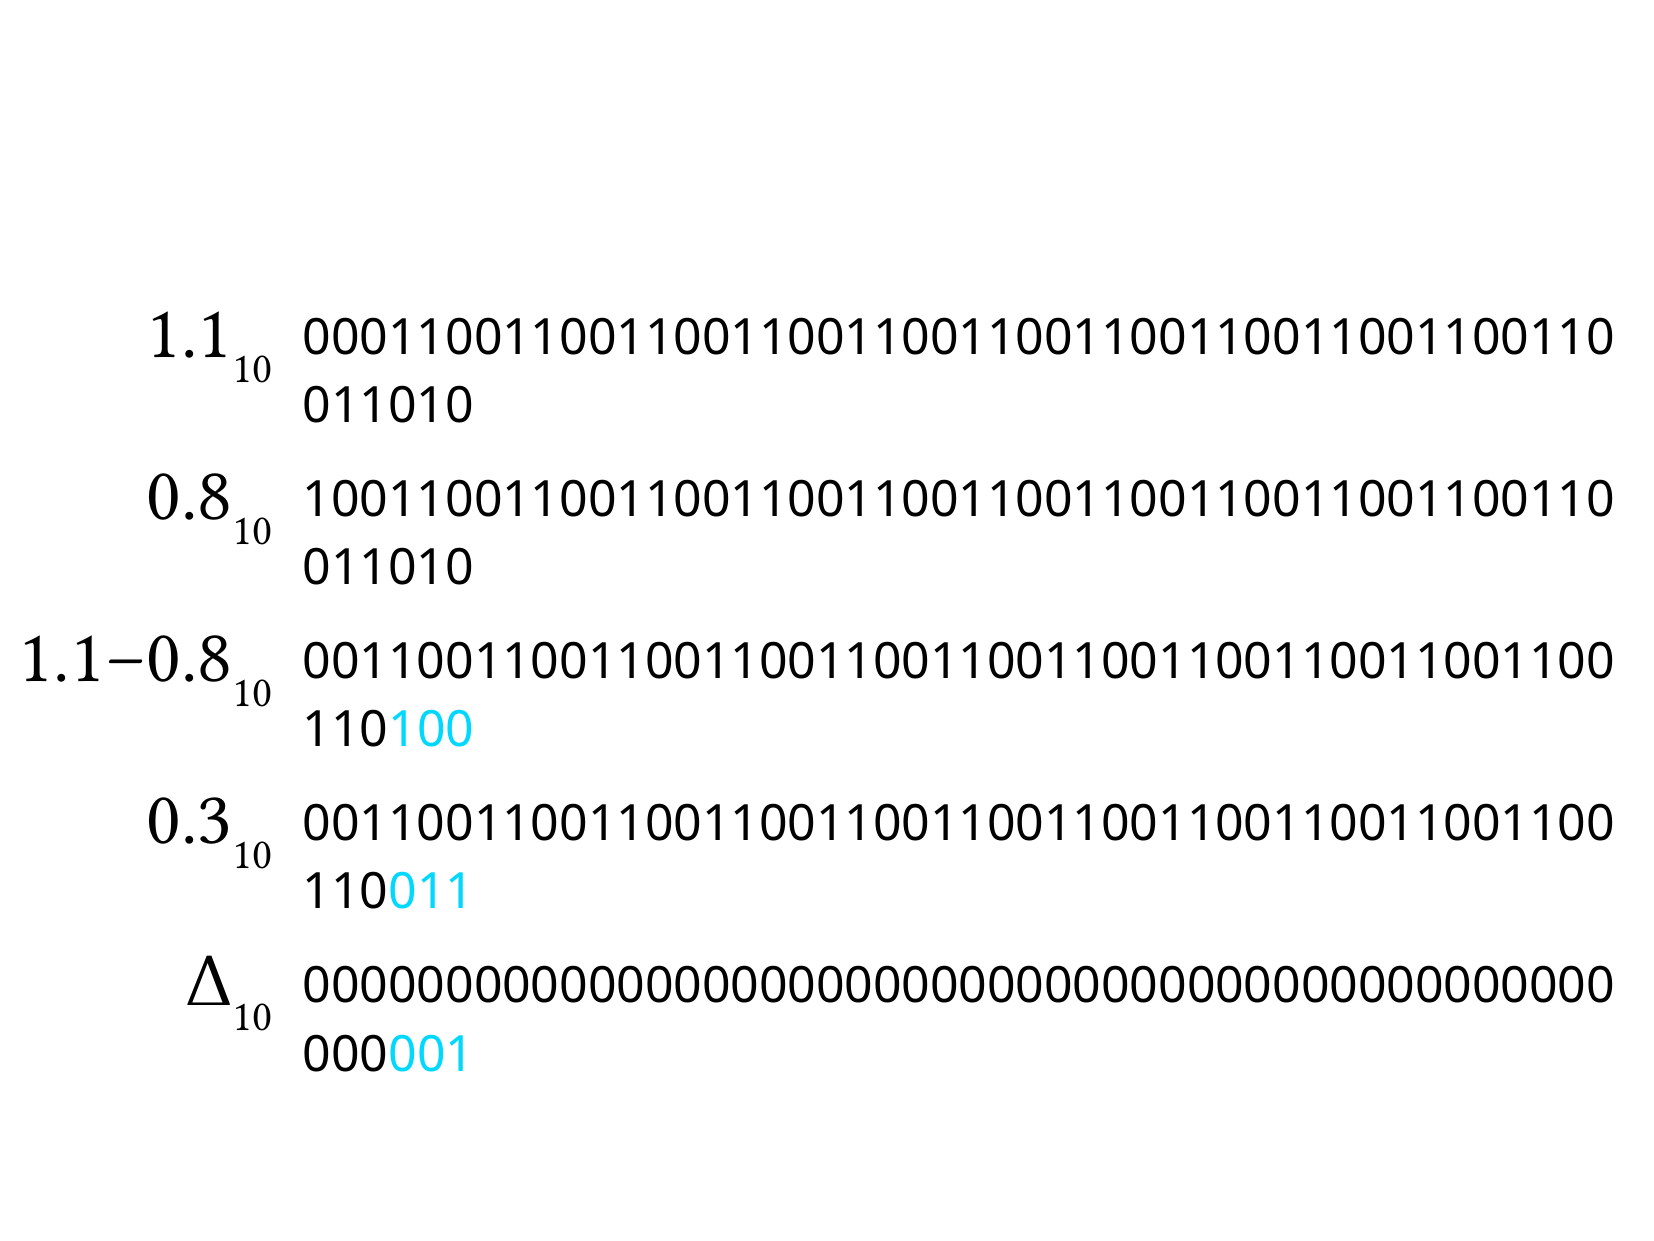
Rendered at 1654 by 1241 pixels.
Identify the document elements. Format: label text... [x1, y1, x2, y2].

table_cell 1.1–0.810 [0, 607, 288, 769]
table_cell 0.810 [0, 445, 288, 607]
table_cell 1001100110011001100110011001100110011001100110011010 [288, 445, 1654, 607]
table_cell 0.310 [0, 769, 288, 931]
table_cell 0000000000000000000000000000000000000000000000000001 [288, 931, 1654, 1093]
table_cell 0011001100110011001100110011001100110011001100110100 [288, 607, 1654, 769]
table_header 1.110 [0, 283, 288, 445]
table_cell 0011001100110011001100110011001100110011001100110011 [288, 769, 1654, 931]
table_header 0001100110011001100110011001100110011001100110011010 [288, 283, 1654, 445]
table_cell Δ10 [0, 931, 288, 1093]
